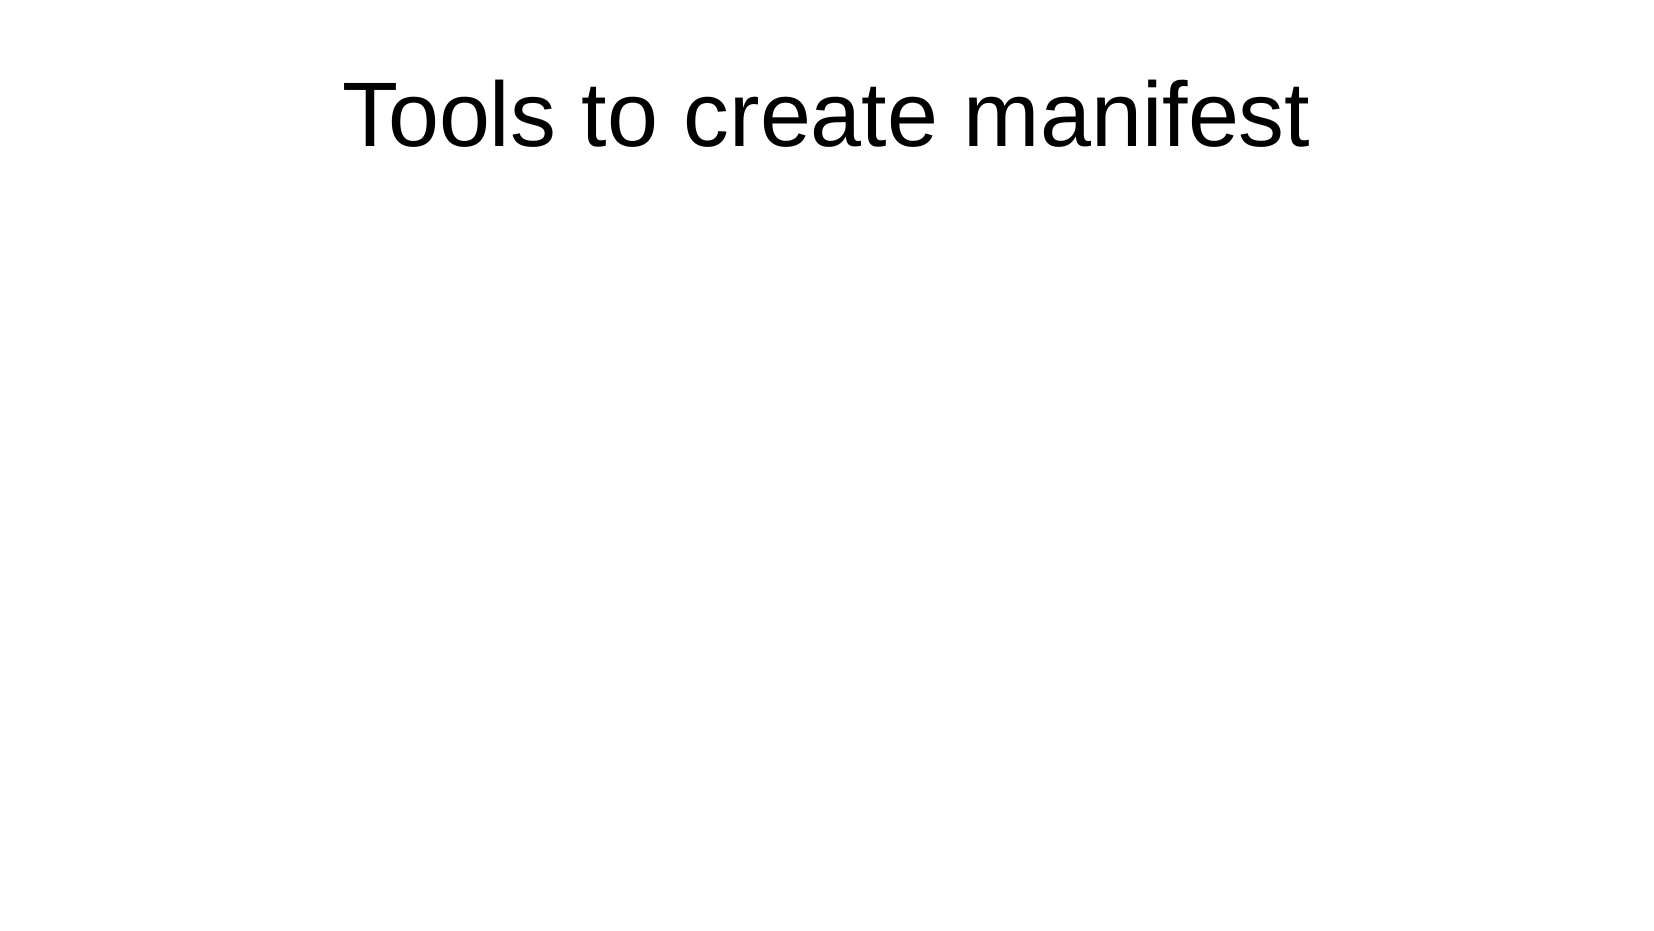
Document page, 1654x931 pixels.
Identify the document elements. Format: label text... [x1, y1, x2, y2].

title Tools to create manifest [82, 37, 1571, 193]
